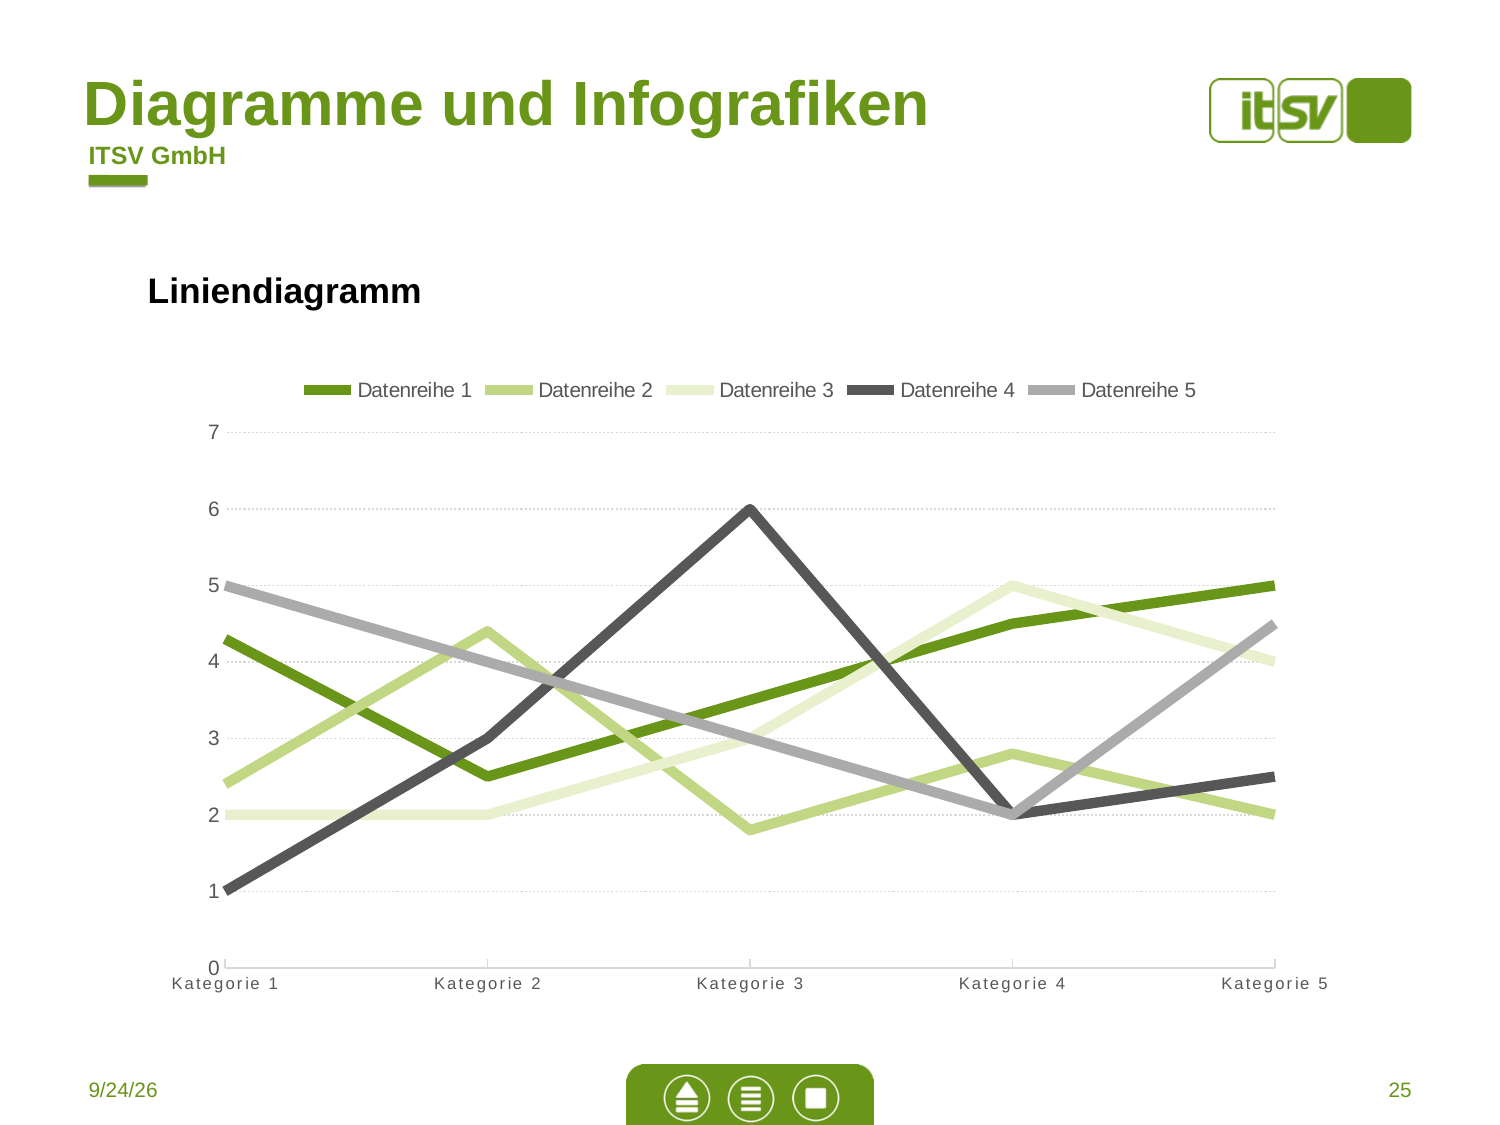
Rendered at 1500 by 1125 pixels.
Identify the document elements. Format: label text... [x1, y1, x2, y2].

title Diagramme und Infografiken [83, 62, 1191, 139]
picture [626, 1064, 874, 1125]
chart [147, 361, 1353, 1006]
subtitle Liniendiagramm [147, 268, 1353, 312]
slide_number <number> [1074, 1076, 1412, 1115]
picture [1209, 78, 1412, 143]
slide_number 2/24/20 [88, 1076, 425, 1115]
